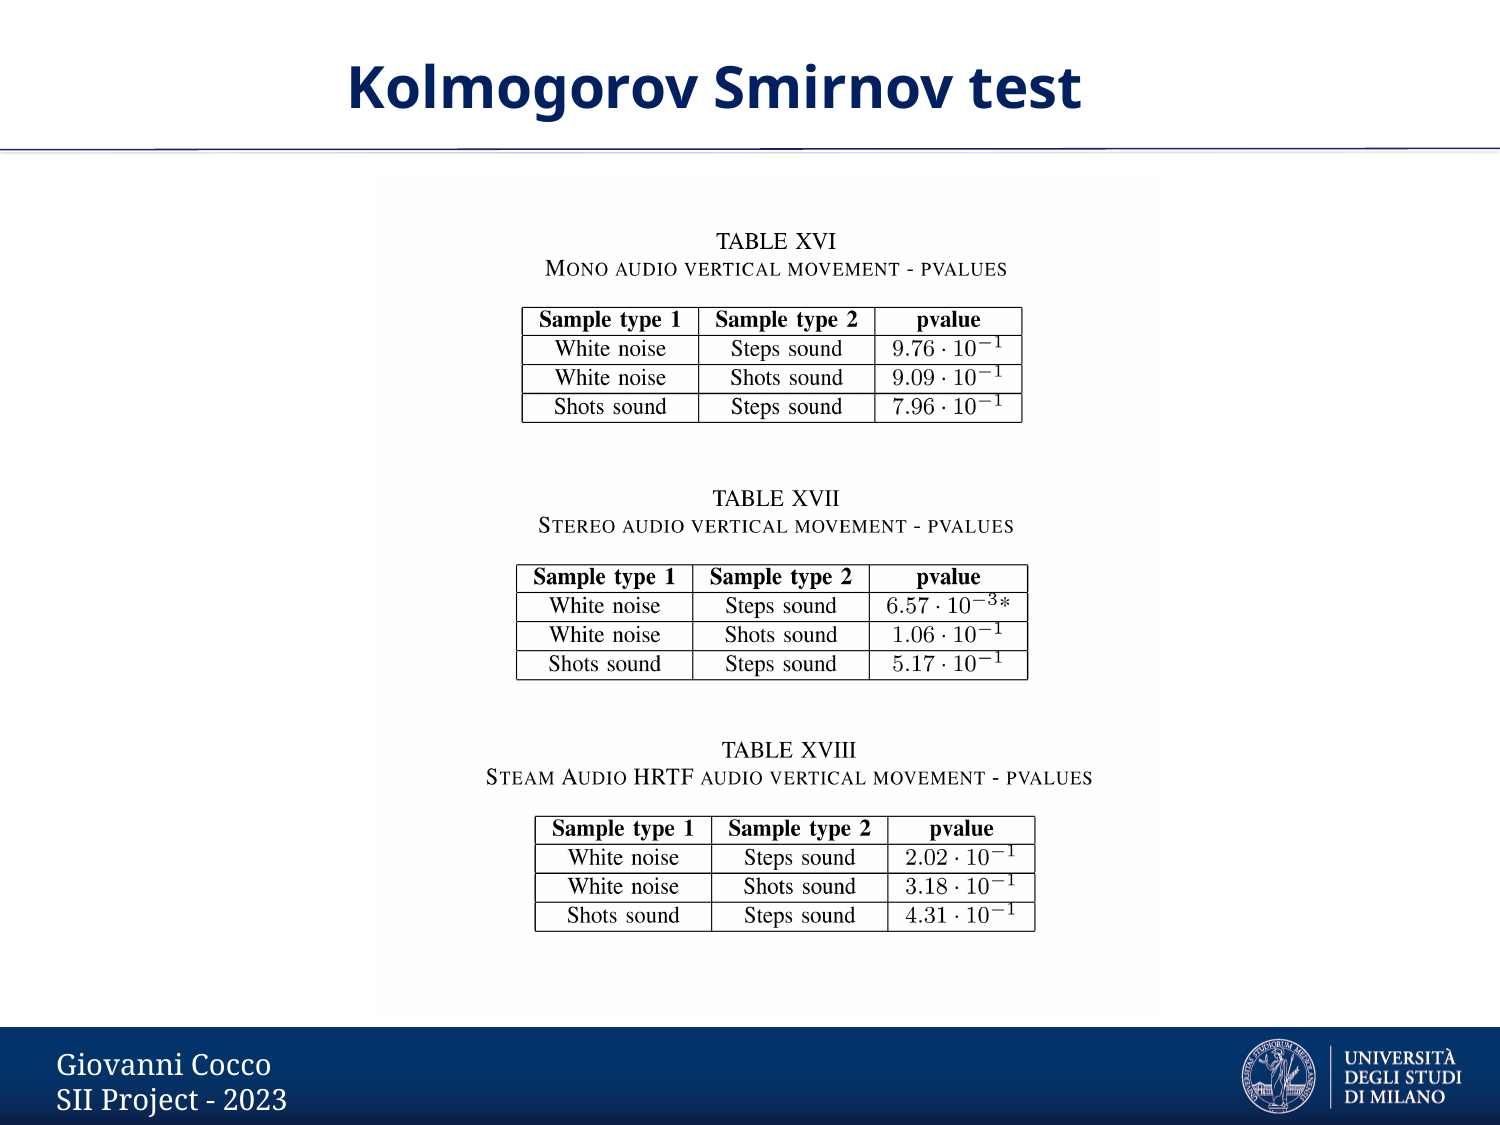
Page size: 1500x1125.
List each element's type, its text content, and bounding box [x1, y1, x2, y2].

picture [0, 1027, 1500, 1125]
text_box Kolmogorov Smirnov test [29, 43, 1400, 128]
picture [375, 174, 1163, 1013]
